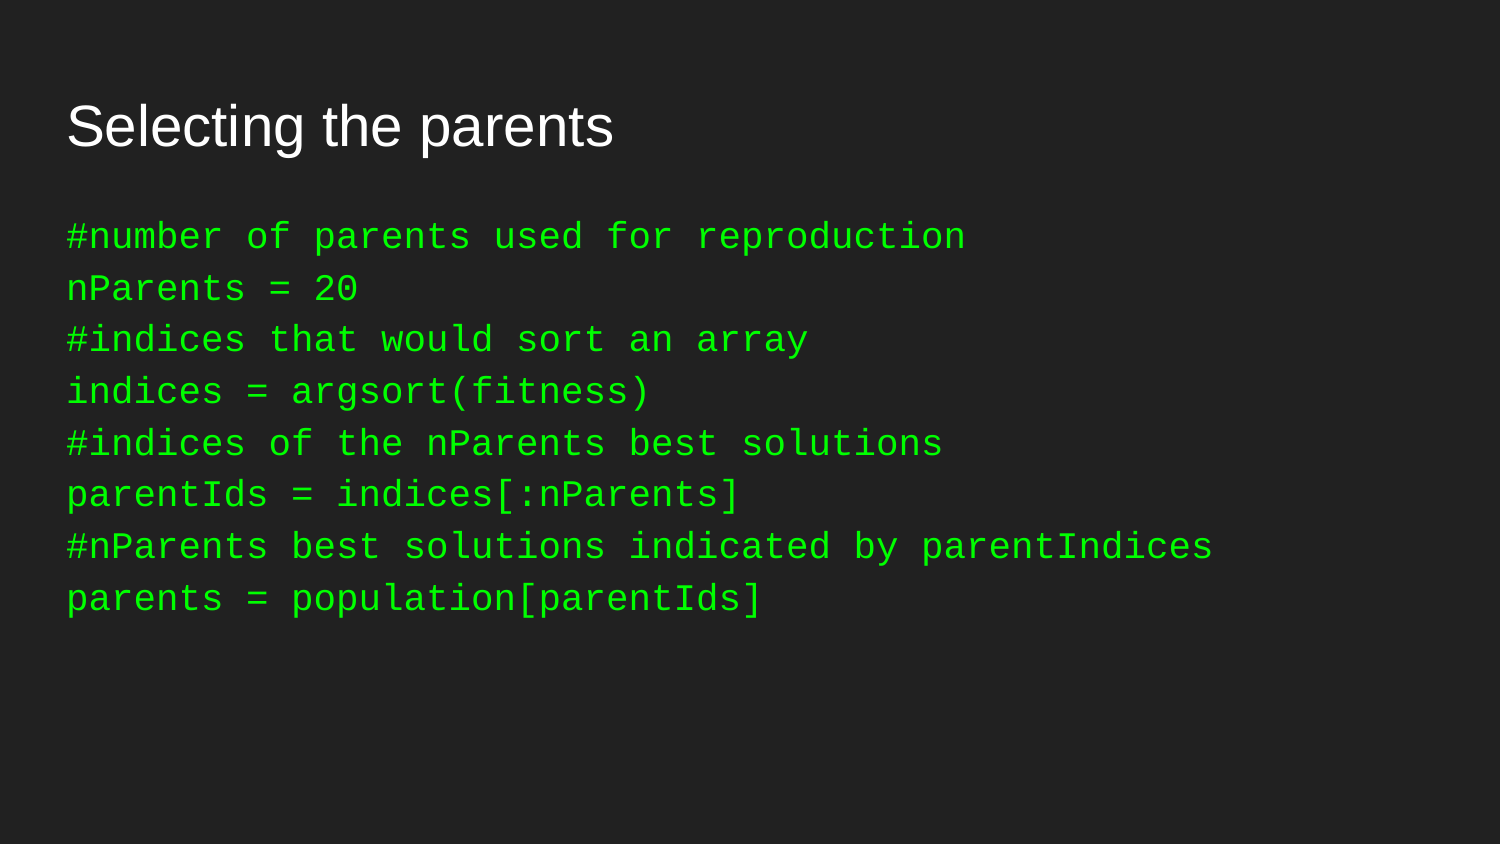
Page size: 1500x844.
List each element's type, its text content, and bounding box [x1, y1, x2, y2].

title Selecting the parents [51, 72, 1449, 167]
list #number of parents used for reproduction nParents = 20 #indices that would sort an array indices = argsort(fitness) #indices of the nParents best solutions parentIds = indices[:nParents] #nParents best solutions indicated by parentIndices parents = population[parentIds] [51, 189, 1449, 750]
